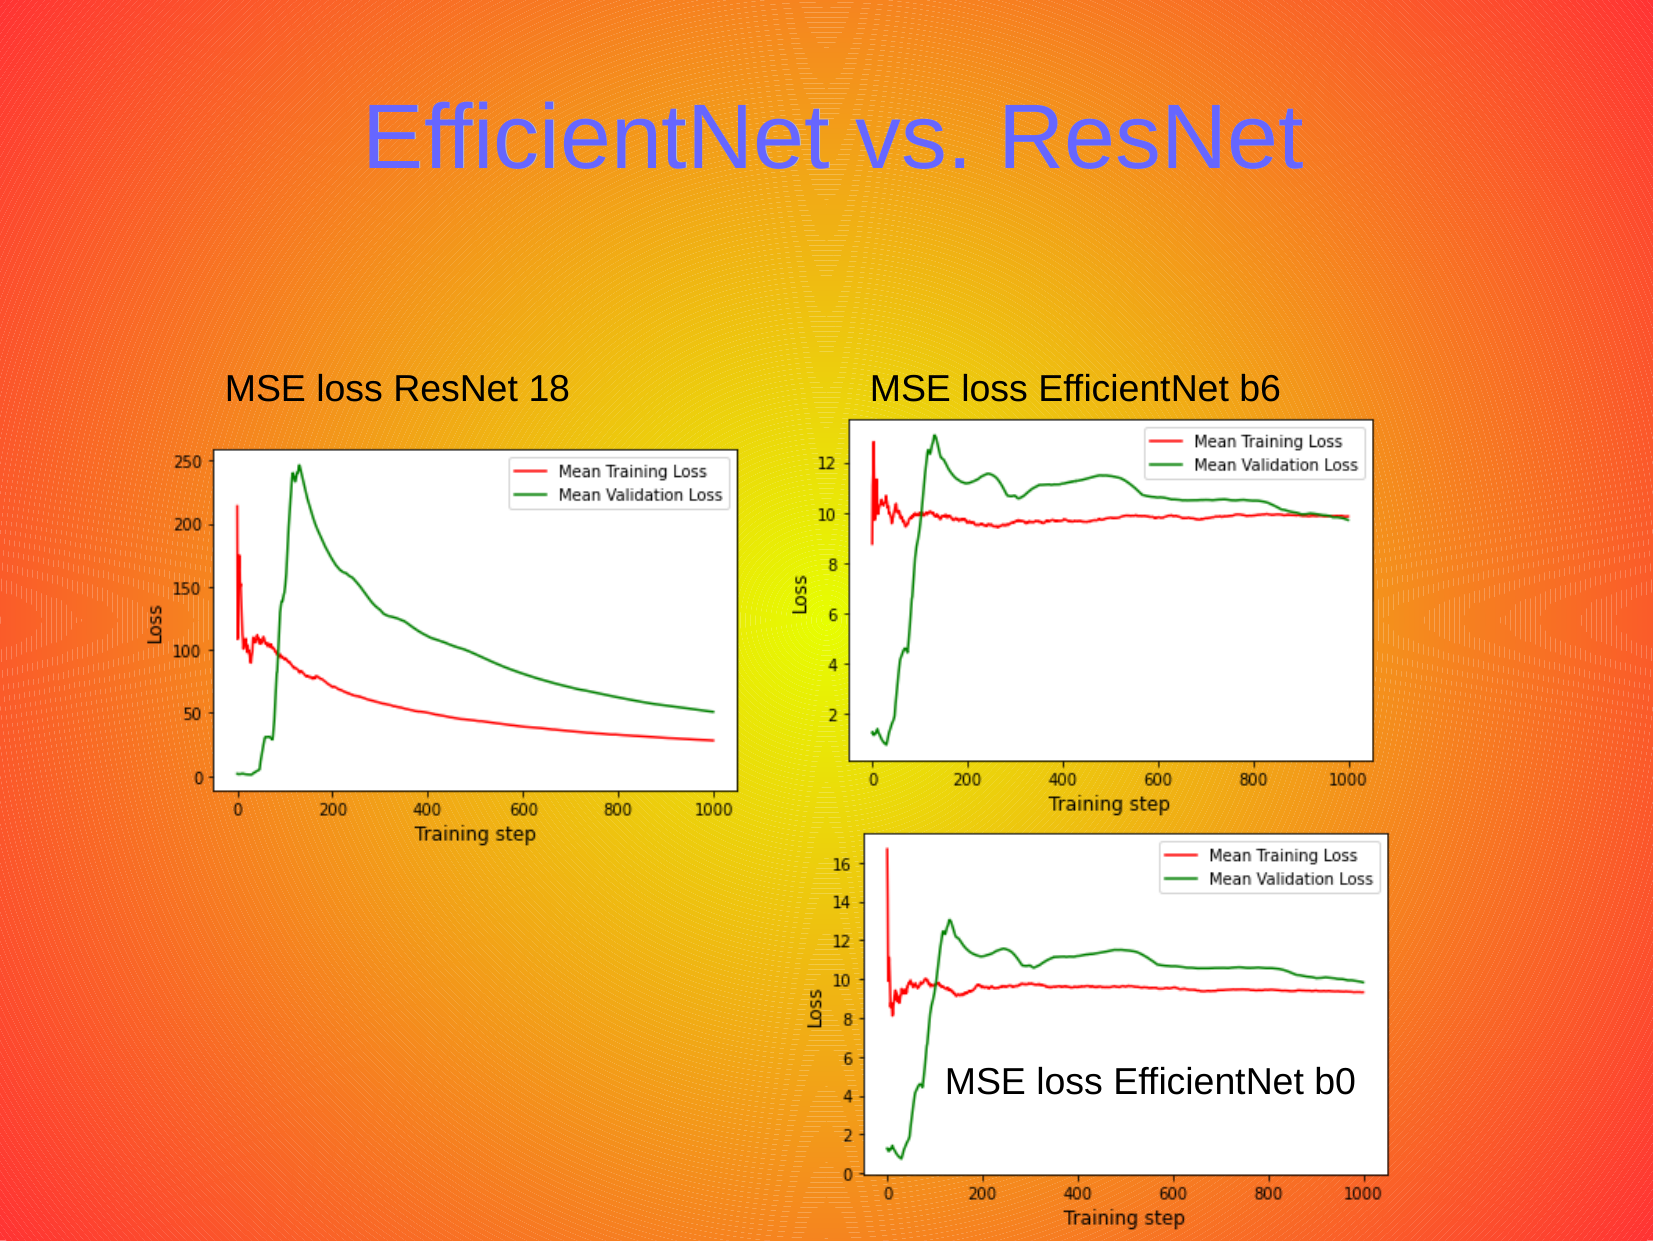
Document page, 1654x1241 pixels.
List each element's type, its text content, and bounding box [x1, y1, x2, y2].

text_box MSE loss EfficientNet b0 [930, 1053, 1381, 1152]
text_box MSE loss ResNet 18 [210, 360, 811, 417]
text_box MSE loss EfficientNet b6 [855, 360, 1456, 417]
picture [780, 410, 1397, 1239]
picture [135, 440, 748, 856]
title EfficientNet vs. ResNet [90, 33, 1578, 241]
